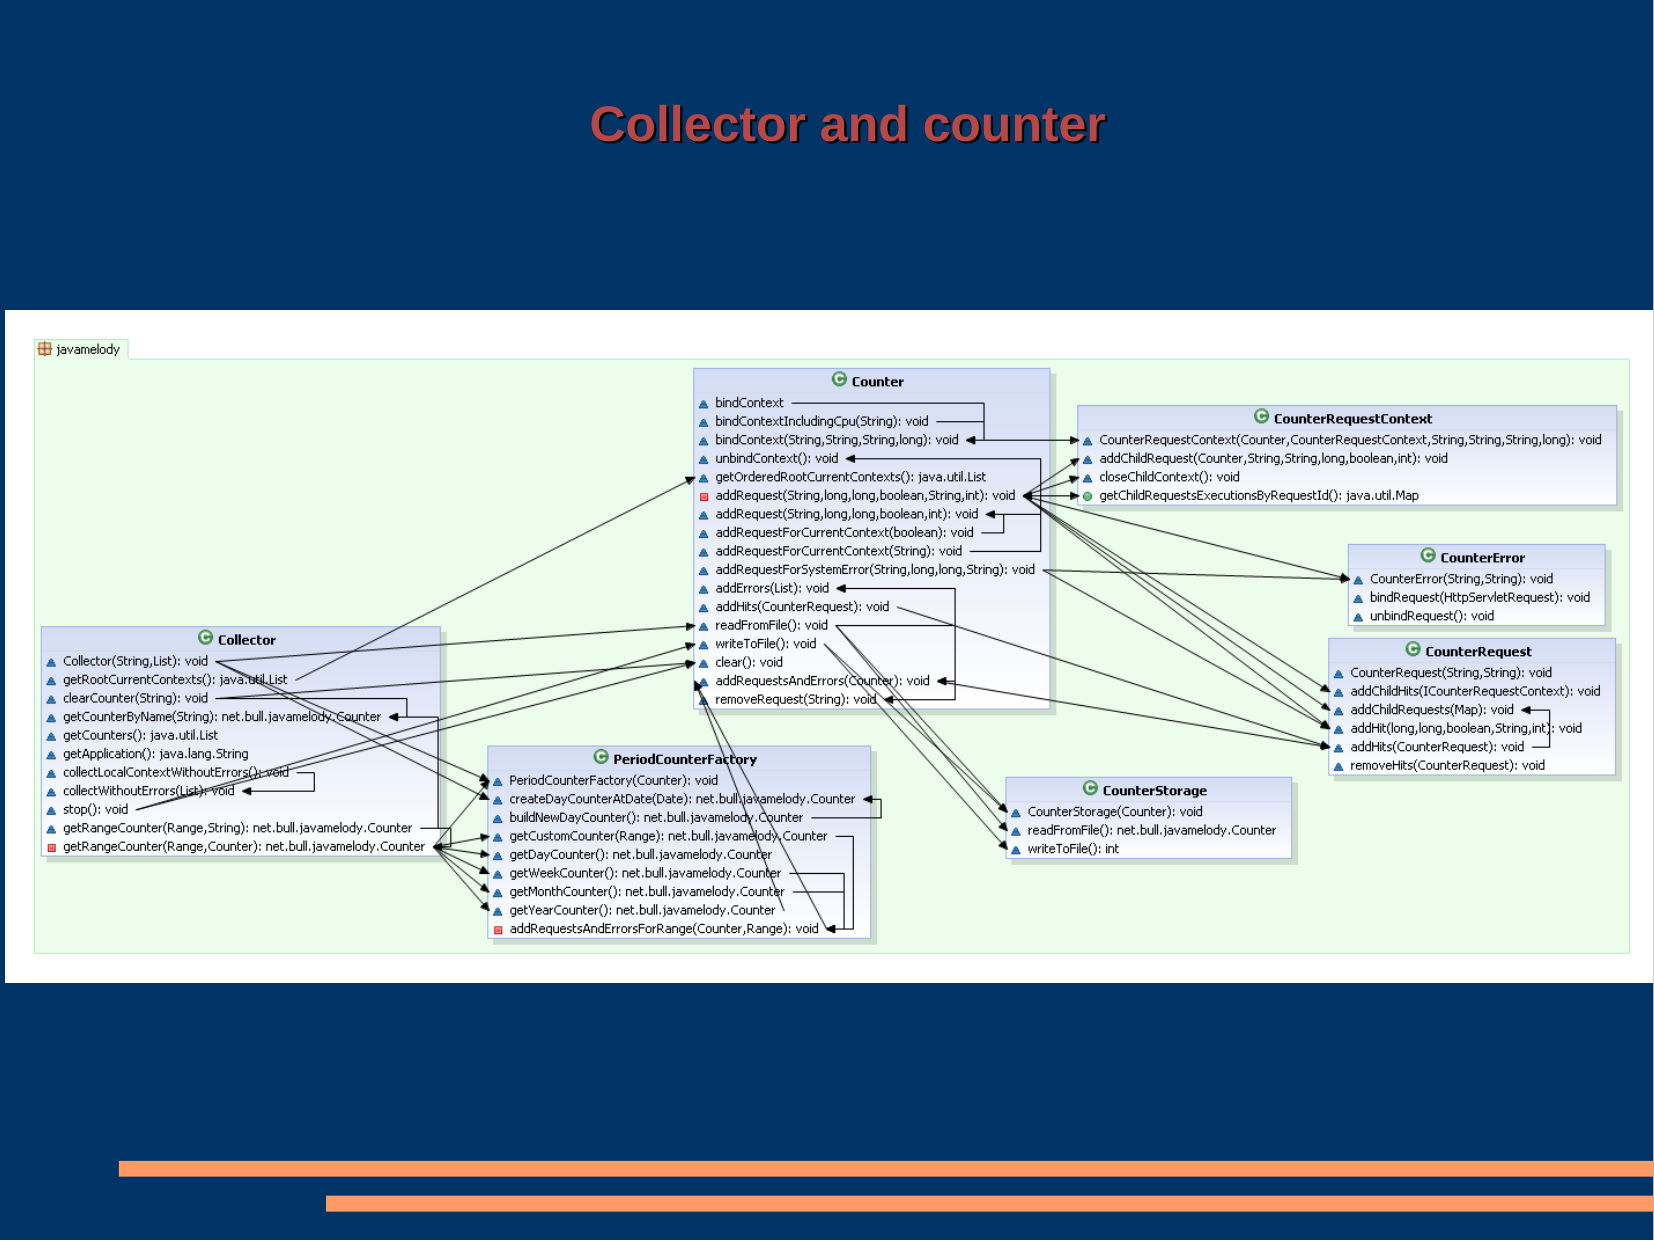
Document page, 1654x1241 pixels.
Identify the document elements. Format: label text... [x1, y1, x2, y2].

text_box Collector and counter [574, 88, 1123, 247]
picture [5, 310, 1654, 983]
